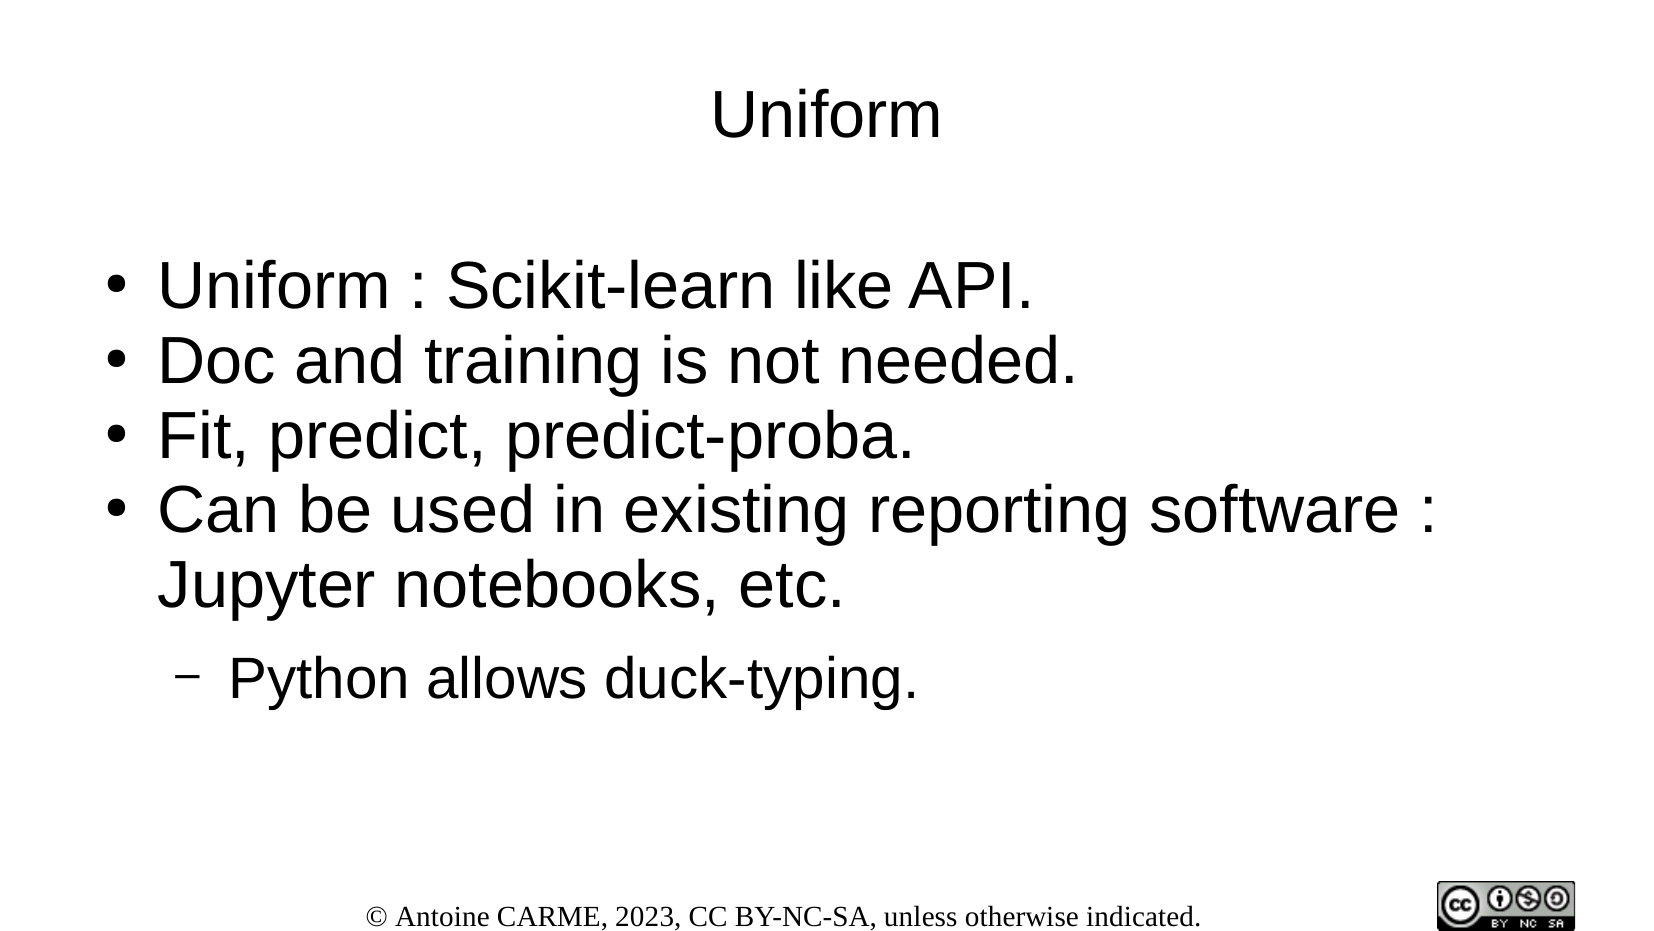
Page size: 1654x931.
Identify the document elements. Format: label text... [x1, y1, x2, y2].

picture [1437, 881, 1576, 931]
list Uniform : Scikit-learn like API. Doc and training is not needed. Fit, predict, predict-proba. Can be used in existing reporting software : Jupyter notebooks, etc. Python allows duck-typing. [86, 248, 1576, 788]
title Uniform [82, 37, 1571, 193]
